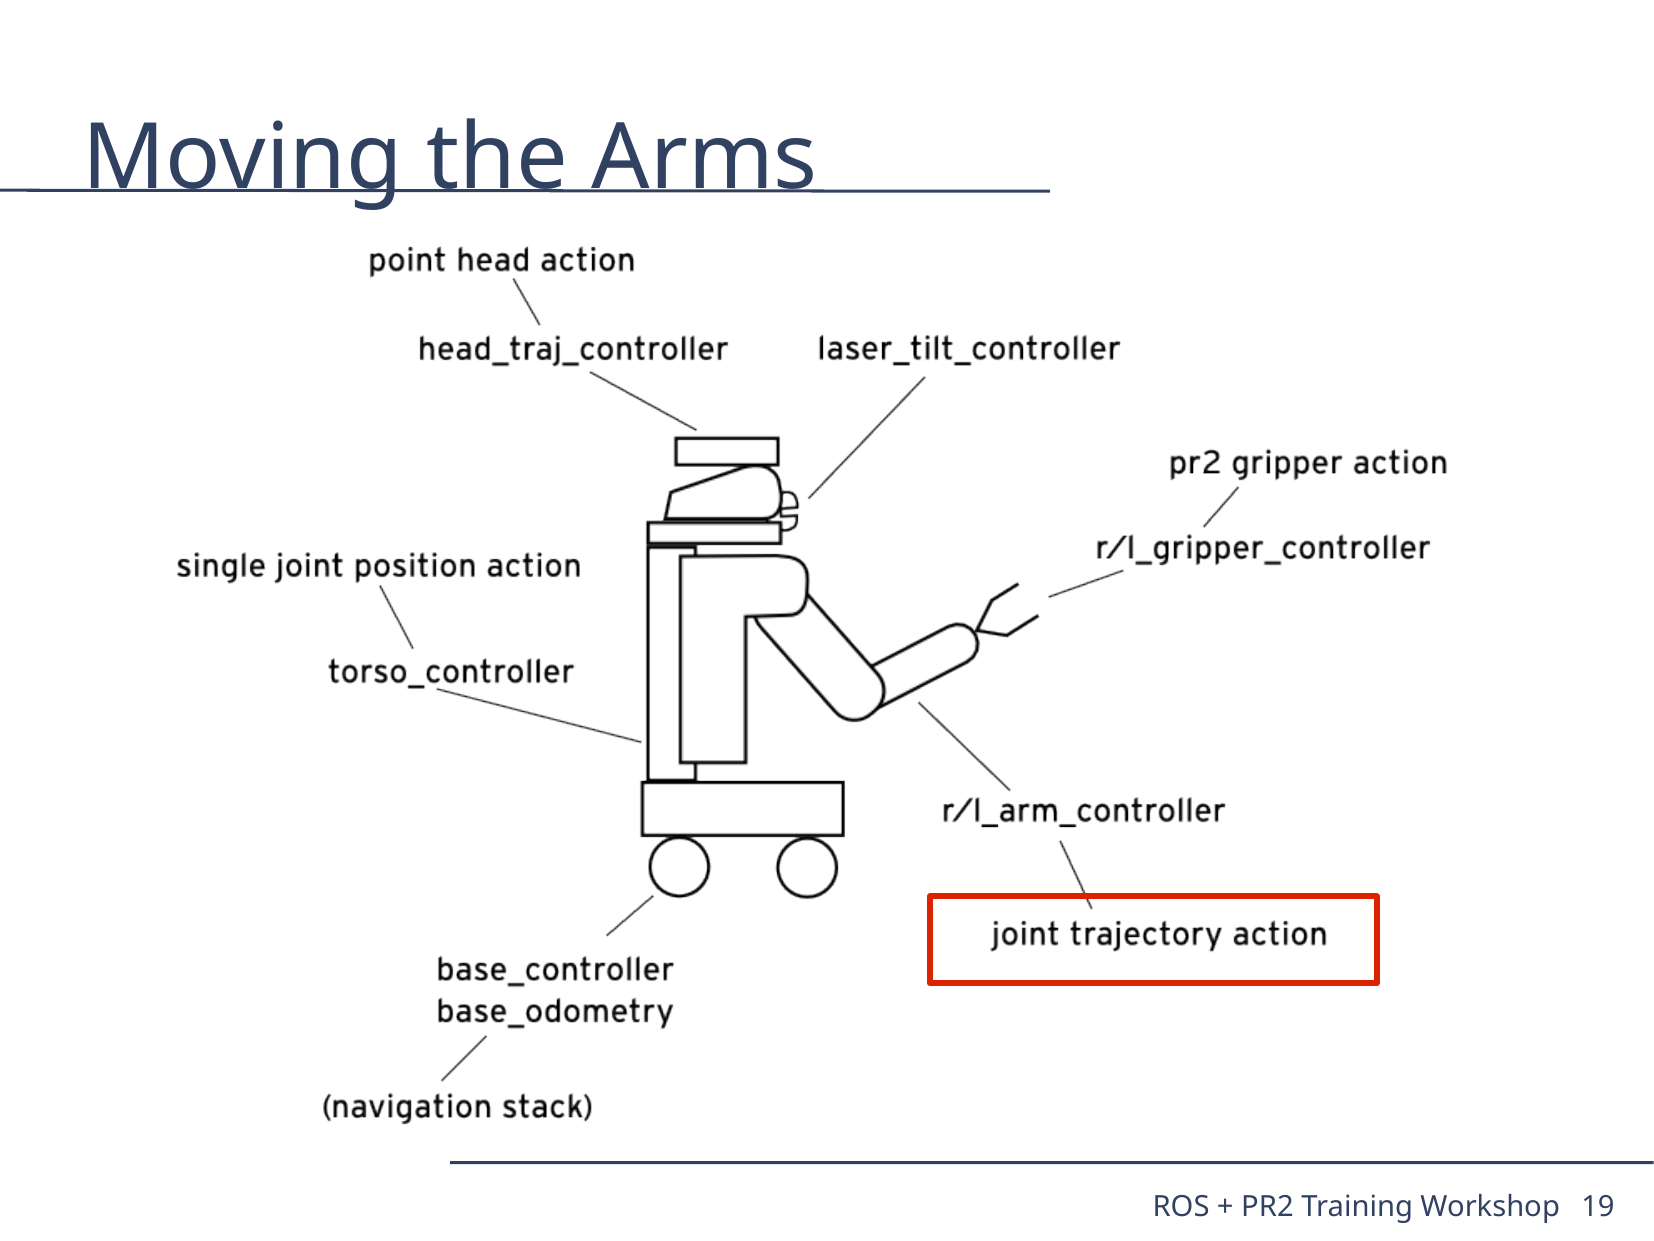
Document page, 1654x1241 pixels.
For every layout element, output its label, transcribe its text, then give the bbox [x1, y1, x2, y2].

picture [150, 162, 1484, 1163]
title Moving the Arms [82, 49, 1571, 257]
